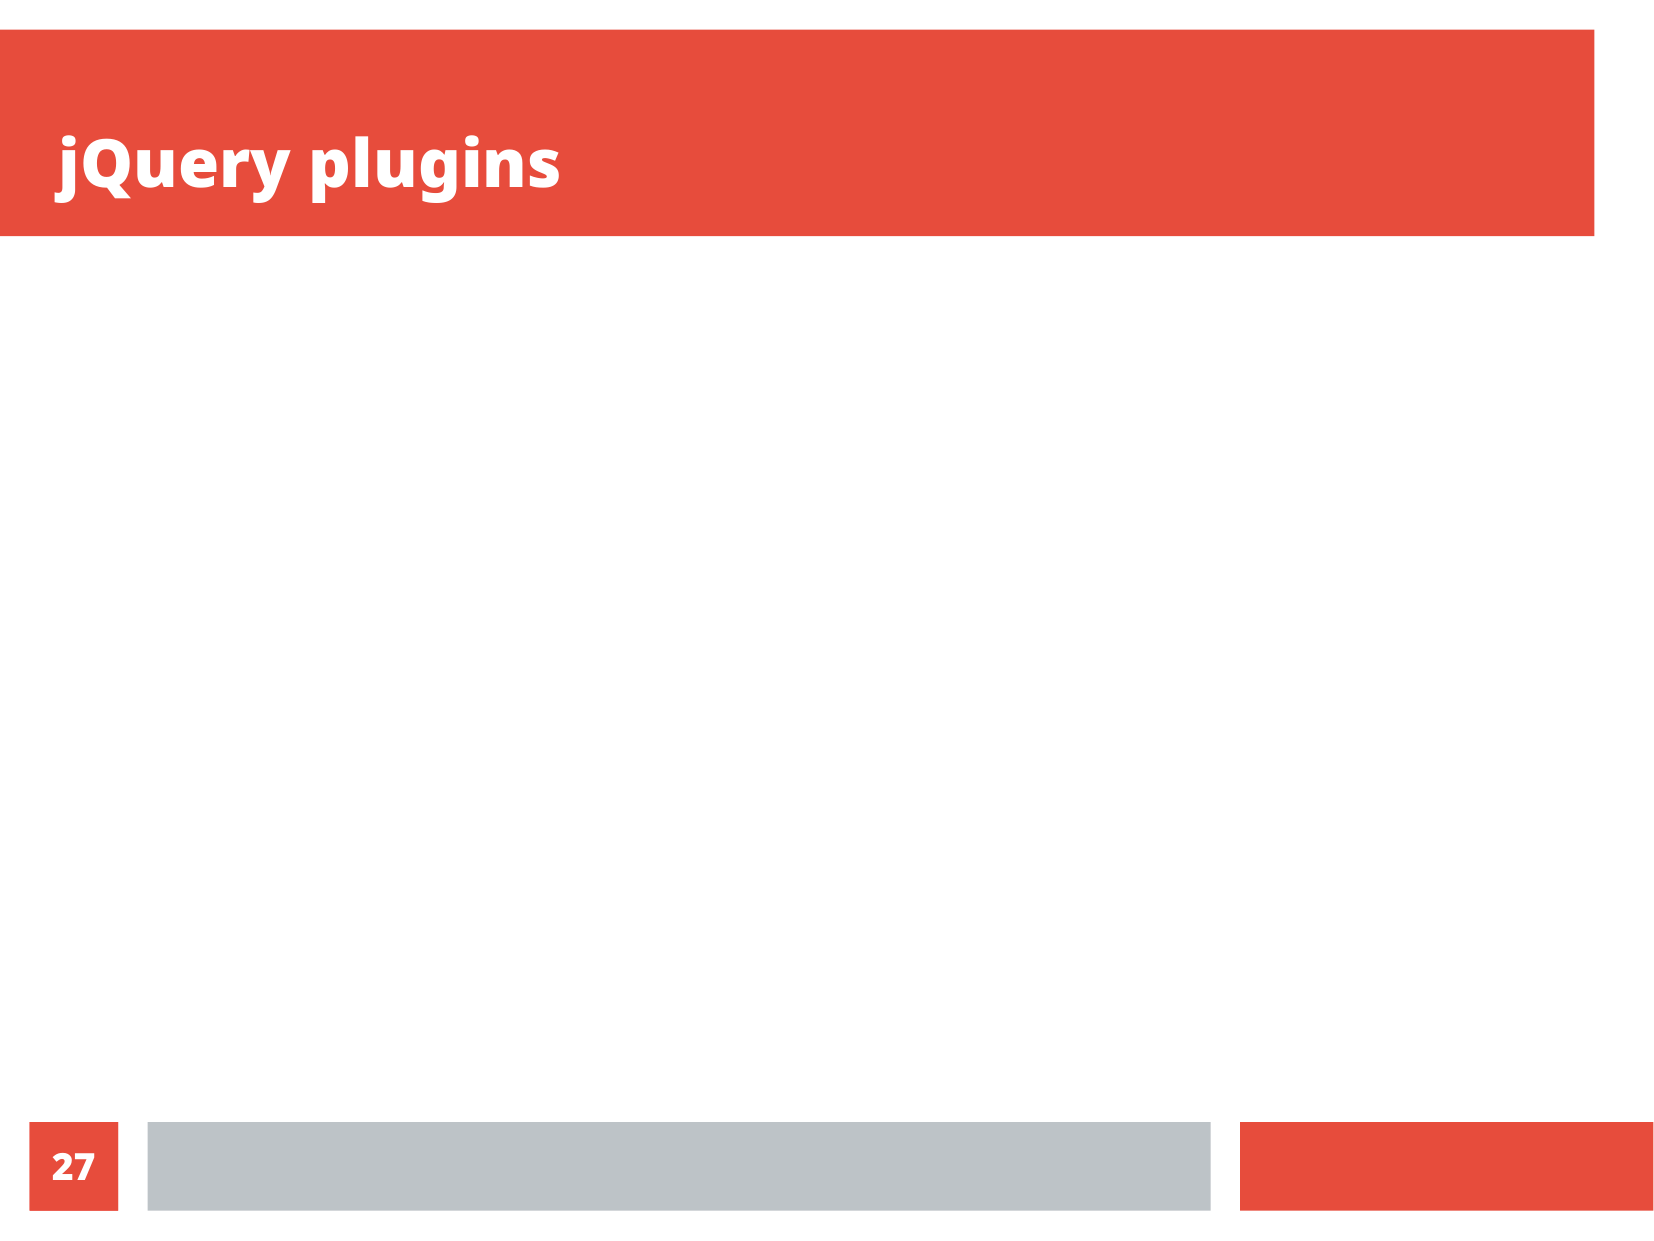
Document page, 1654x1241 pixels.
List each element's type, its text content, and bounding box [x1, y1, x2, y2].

title jQuery plugins [59, 59, 1595, 207]
